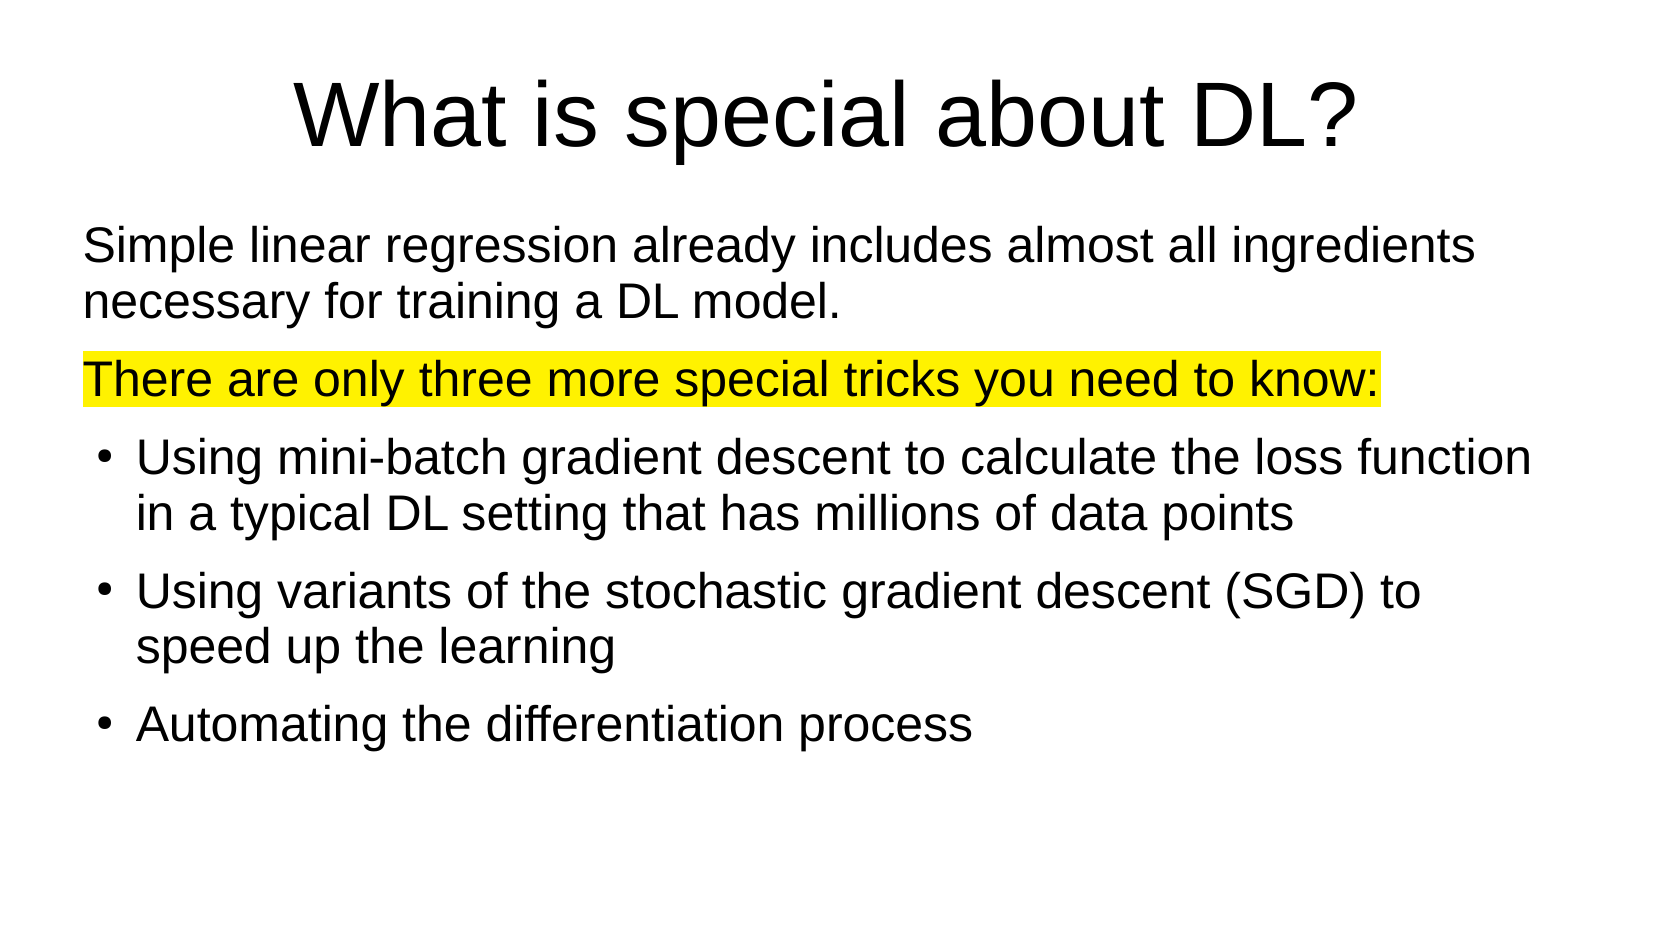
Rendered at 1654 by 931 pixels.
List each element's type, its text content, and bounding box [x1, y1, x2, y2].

list Simple linear regression already includes almost all ingredients necessary for training a DL model. There are only three more special tricks you need to know: Using mini-batch gradient descent to calculate the loss function in a typical DL setting that has millions of data points Using variants of the stochastic gradient descent (SGD) to speed up the learning Automating the differentiation process [82, 217, 1571, 758]
title What is special about DL? [82, 37, 1571, 193]
